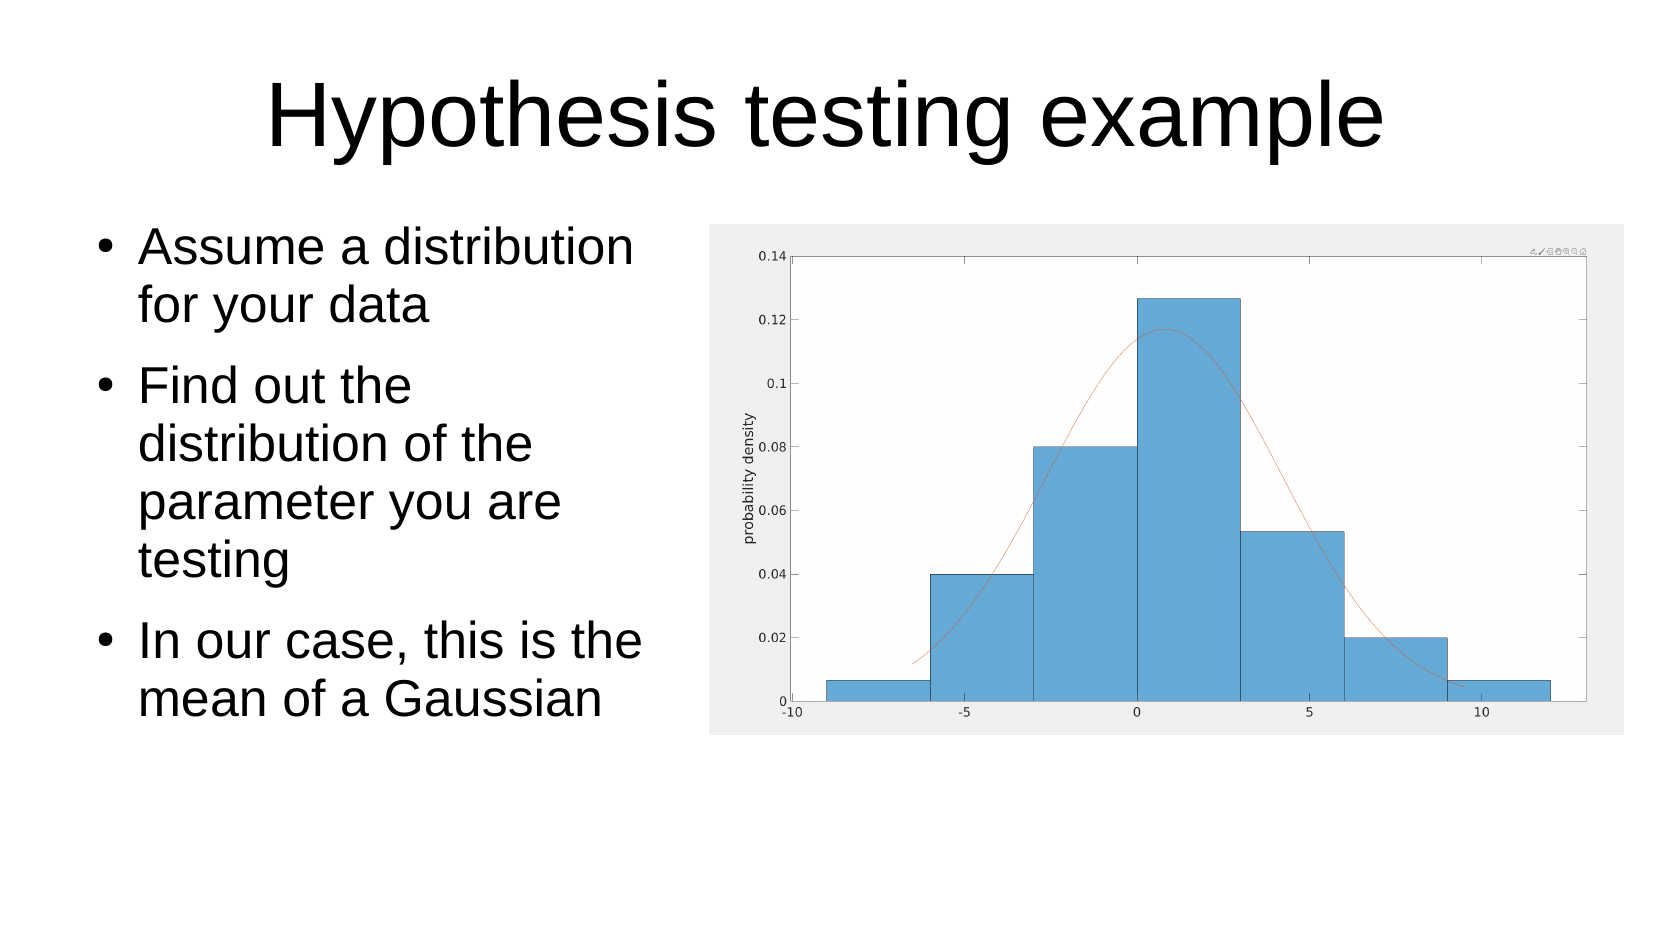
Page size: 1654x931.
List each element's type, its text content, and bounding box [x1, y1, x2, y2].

picture [709, 224, 1624, 736]
list Assume a distribution for your data Find out the distribution of the parameter you are testing In our case, this is the mean of a Gaussian [82, 217, 646, 758]
title Hypothesis testing example [82, 37, 1571, 193]
